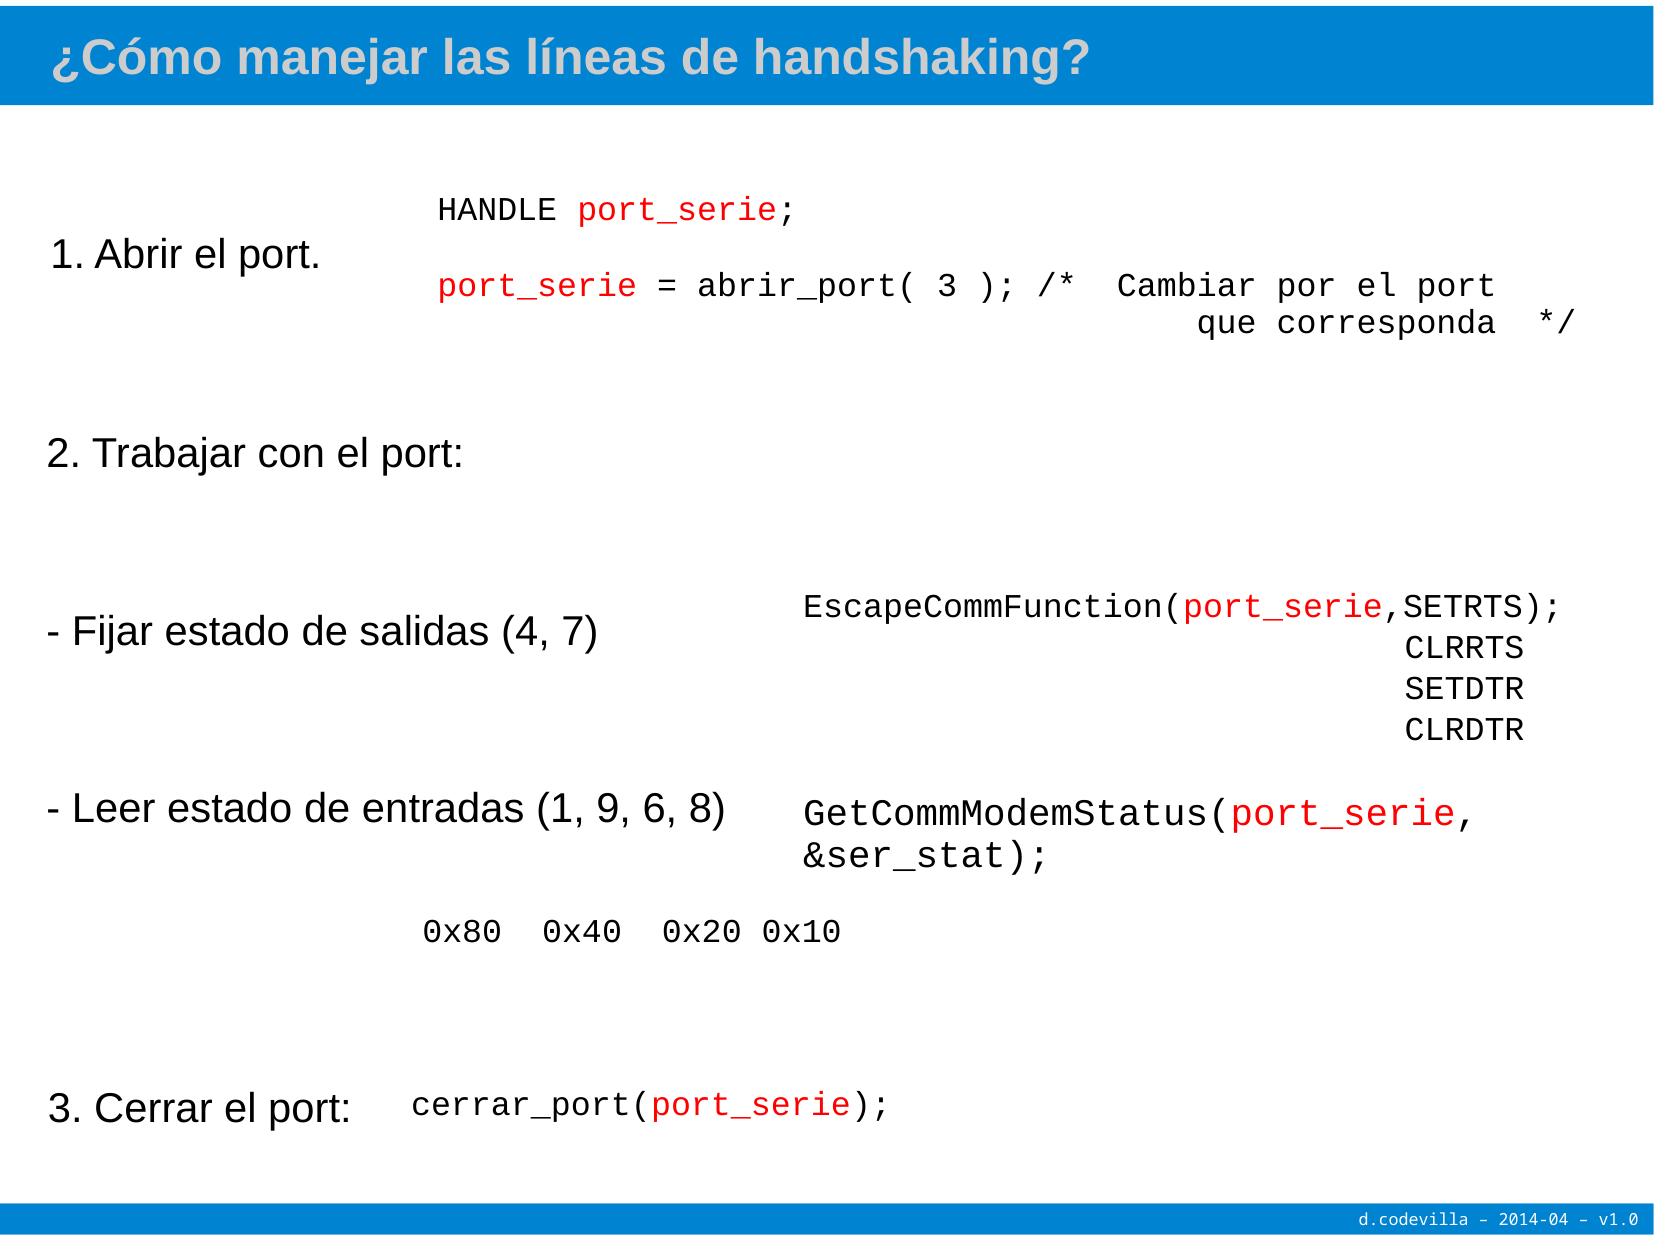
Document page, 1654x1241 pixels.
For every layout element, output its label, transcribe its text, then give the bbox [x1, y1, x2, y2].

text_box ¿Cómo manejar las líneas de handshaking? [35, 21, 1219, 93]
text_box 0x80 0x40 0x20 0x10 [407, 907, 874, 960]
text_box GetCommModemStatus(port_serie, &ser_stat); [788, 786, 1654, 887]
text_box SETDTR [1389, 664, 1540, 705]
text_box CLRRTS [1389, 623, 1540, 664]
text_box 1. Abrir el port. [35, 92, 337, 285]
text_box CLRDTR [1389, 705, 1540, 759]
text_box 2. Trabajar con el port: - Fijar estado de salidas (4, 7) - Leer estado de entradas (1, 9, 6, 8) [31, 114, 852, 1016]
text_box HANDLE port_serie; port_serie = abrir_port( 3 ); /* Cambiar por el port que corresponda */ [422, 185, 1600, 354]
text_box 3. Cerrar el port: [33, 946, 367, 1139]
text_box cerrar_port(port_serie); [396, 1080, 1211, 1134]
text_box EscapeCommFunction(port_serie,SETRTS); [788, 582, 1596, 640]
